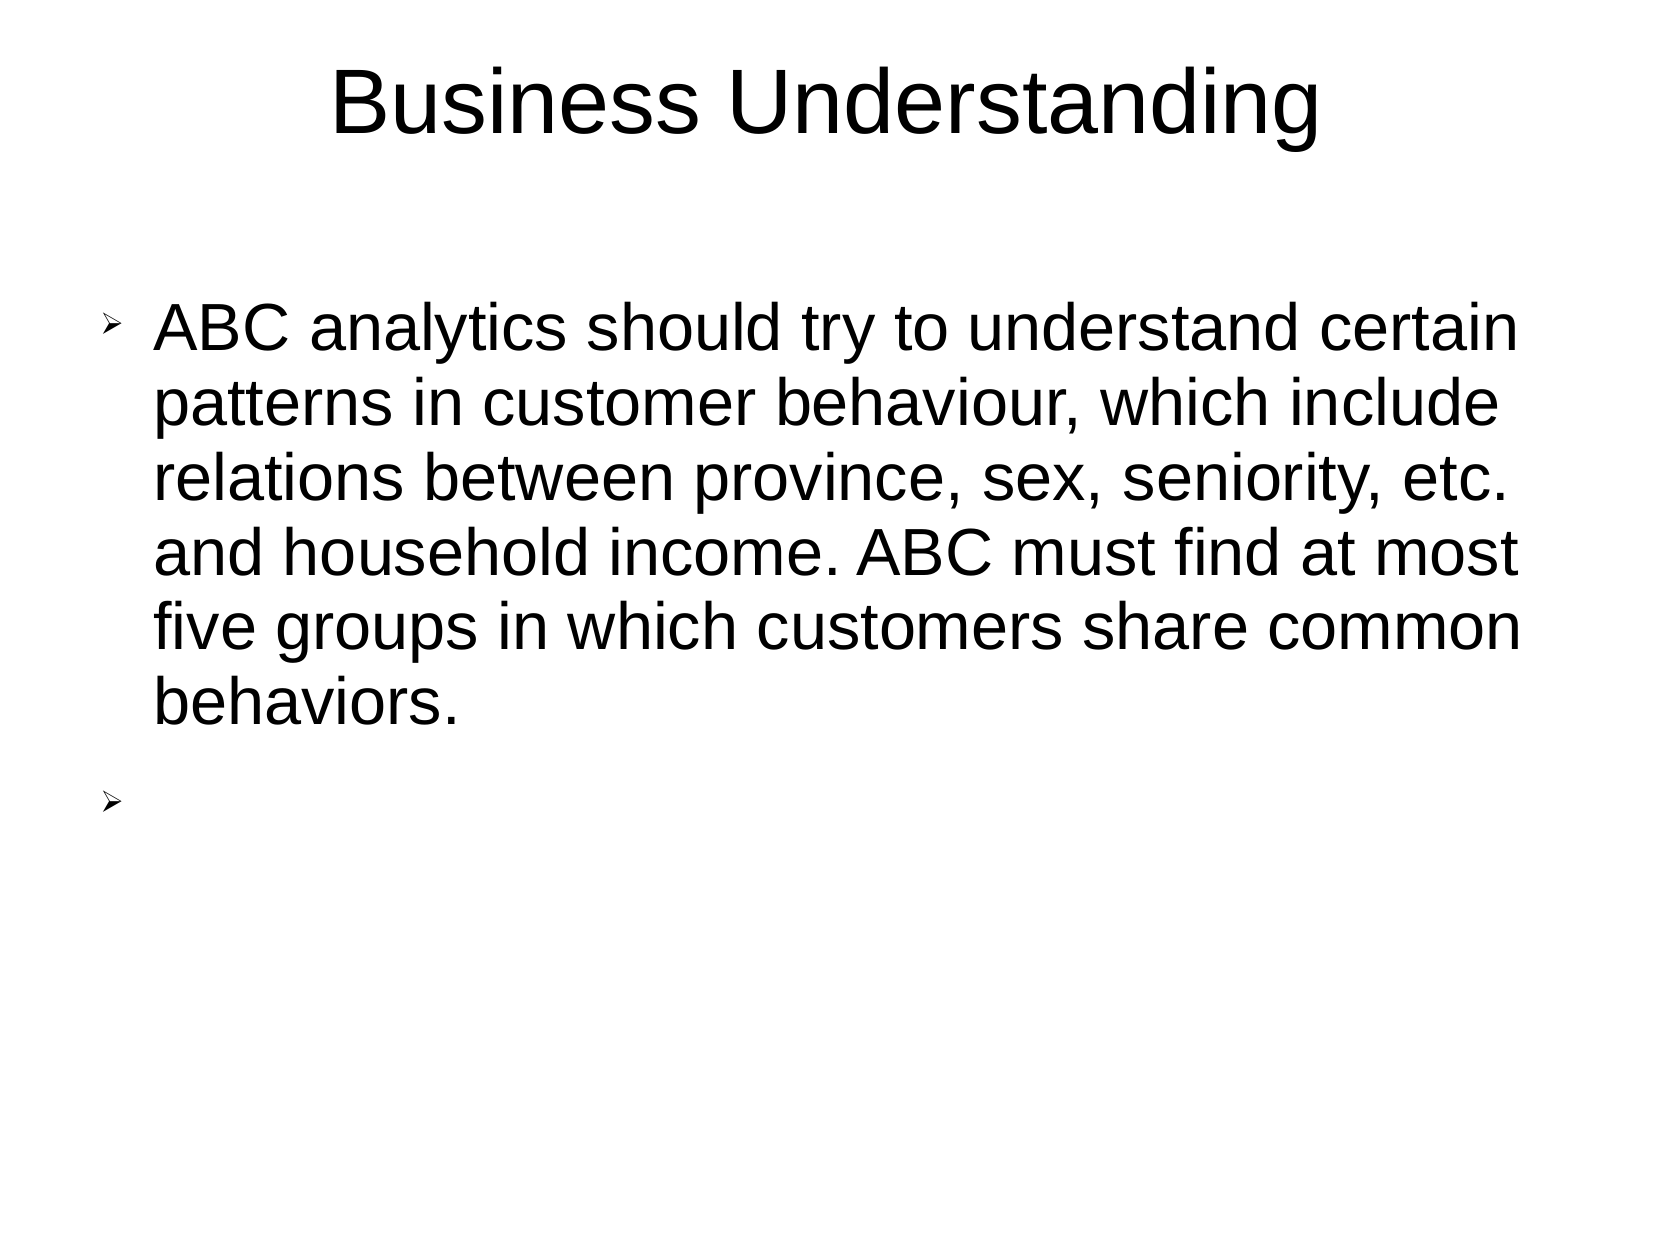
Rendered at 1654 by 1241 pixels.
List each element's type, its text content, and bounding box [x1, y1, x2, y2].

list ABC analytics should try to understand certain patterns in customer behaviour, which include relations between province, sex, seniority, etc. and household income. ABC must find at most five groups in which customers share common behaviors. [82, 290, 1571, 1010]
title Business Understanding [82, 49, 1571, 257]
